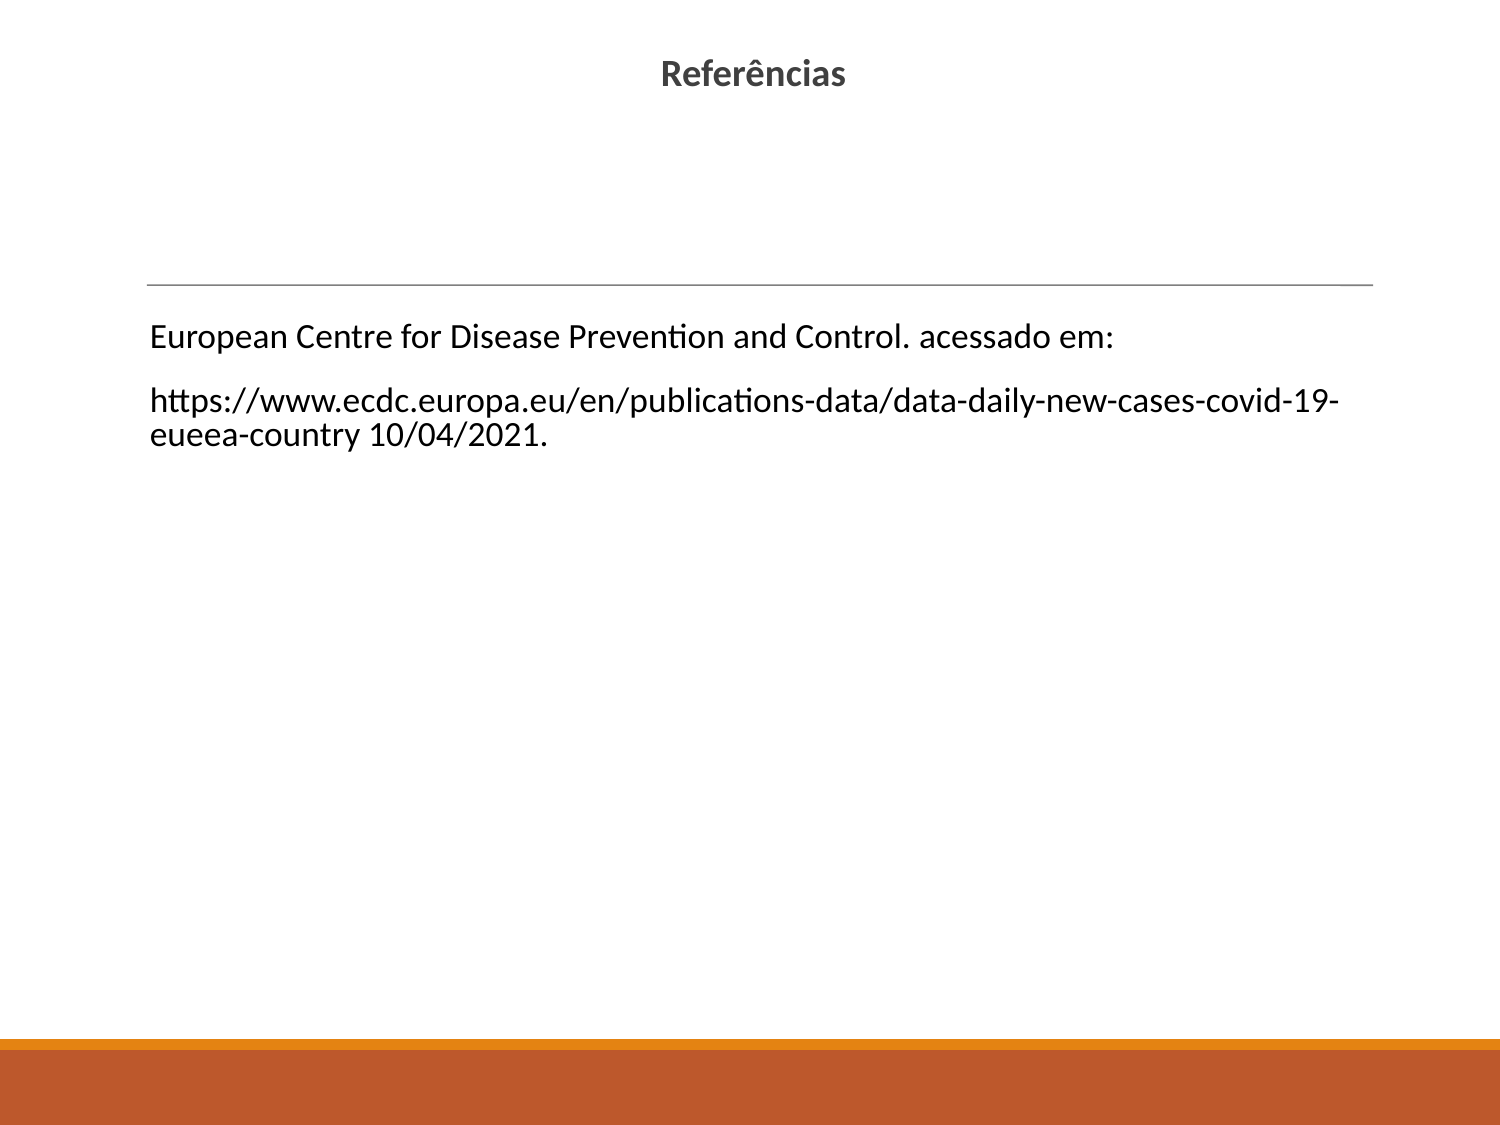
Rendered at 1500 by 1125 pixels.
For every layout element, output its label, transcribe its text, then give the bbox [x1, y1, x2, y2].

title Referências [134, 47, 1373, 102]
list European Centre for Disease Prevention and Control. acessado em: https://www.ecdc.europa.eu/en/publications-data/data-daily-new-cases-covid-19-eueea-country 10/04/2021. [134, 314, 1373, 963]
